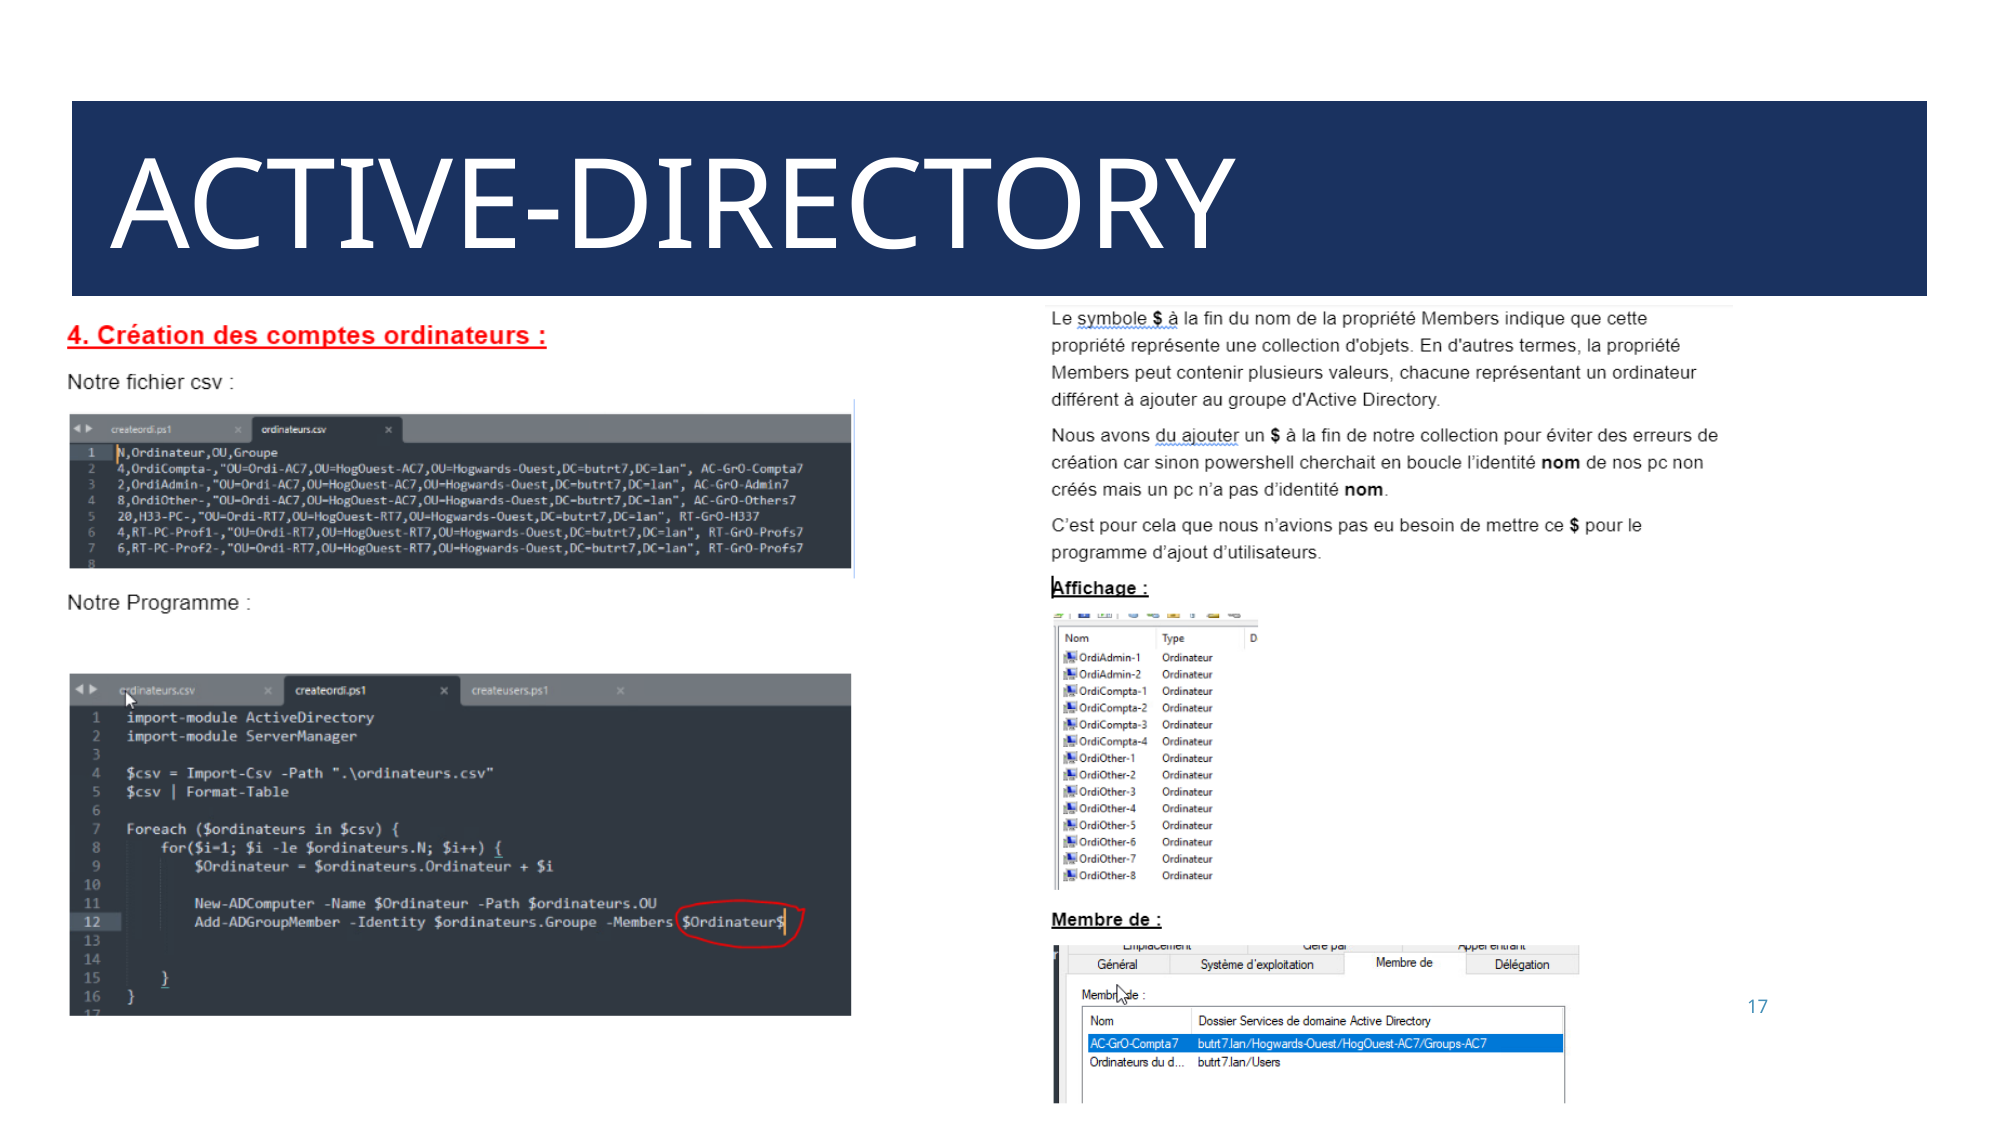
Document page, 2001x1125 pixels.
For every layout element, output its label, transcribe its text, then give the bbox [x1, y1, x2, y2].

title ACTIVE-DIRECTORY [95, 115, 1905, 282]
slide_number 17 [1733, 977, 1905, 1037]
picture [1045, 305, 1733, 1125]
picture [61, 314, 855, 1021]
